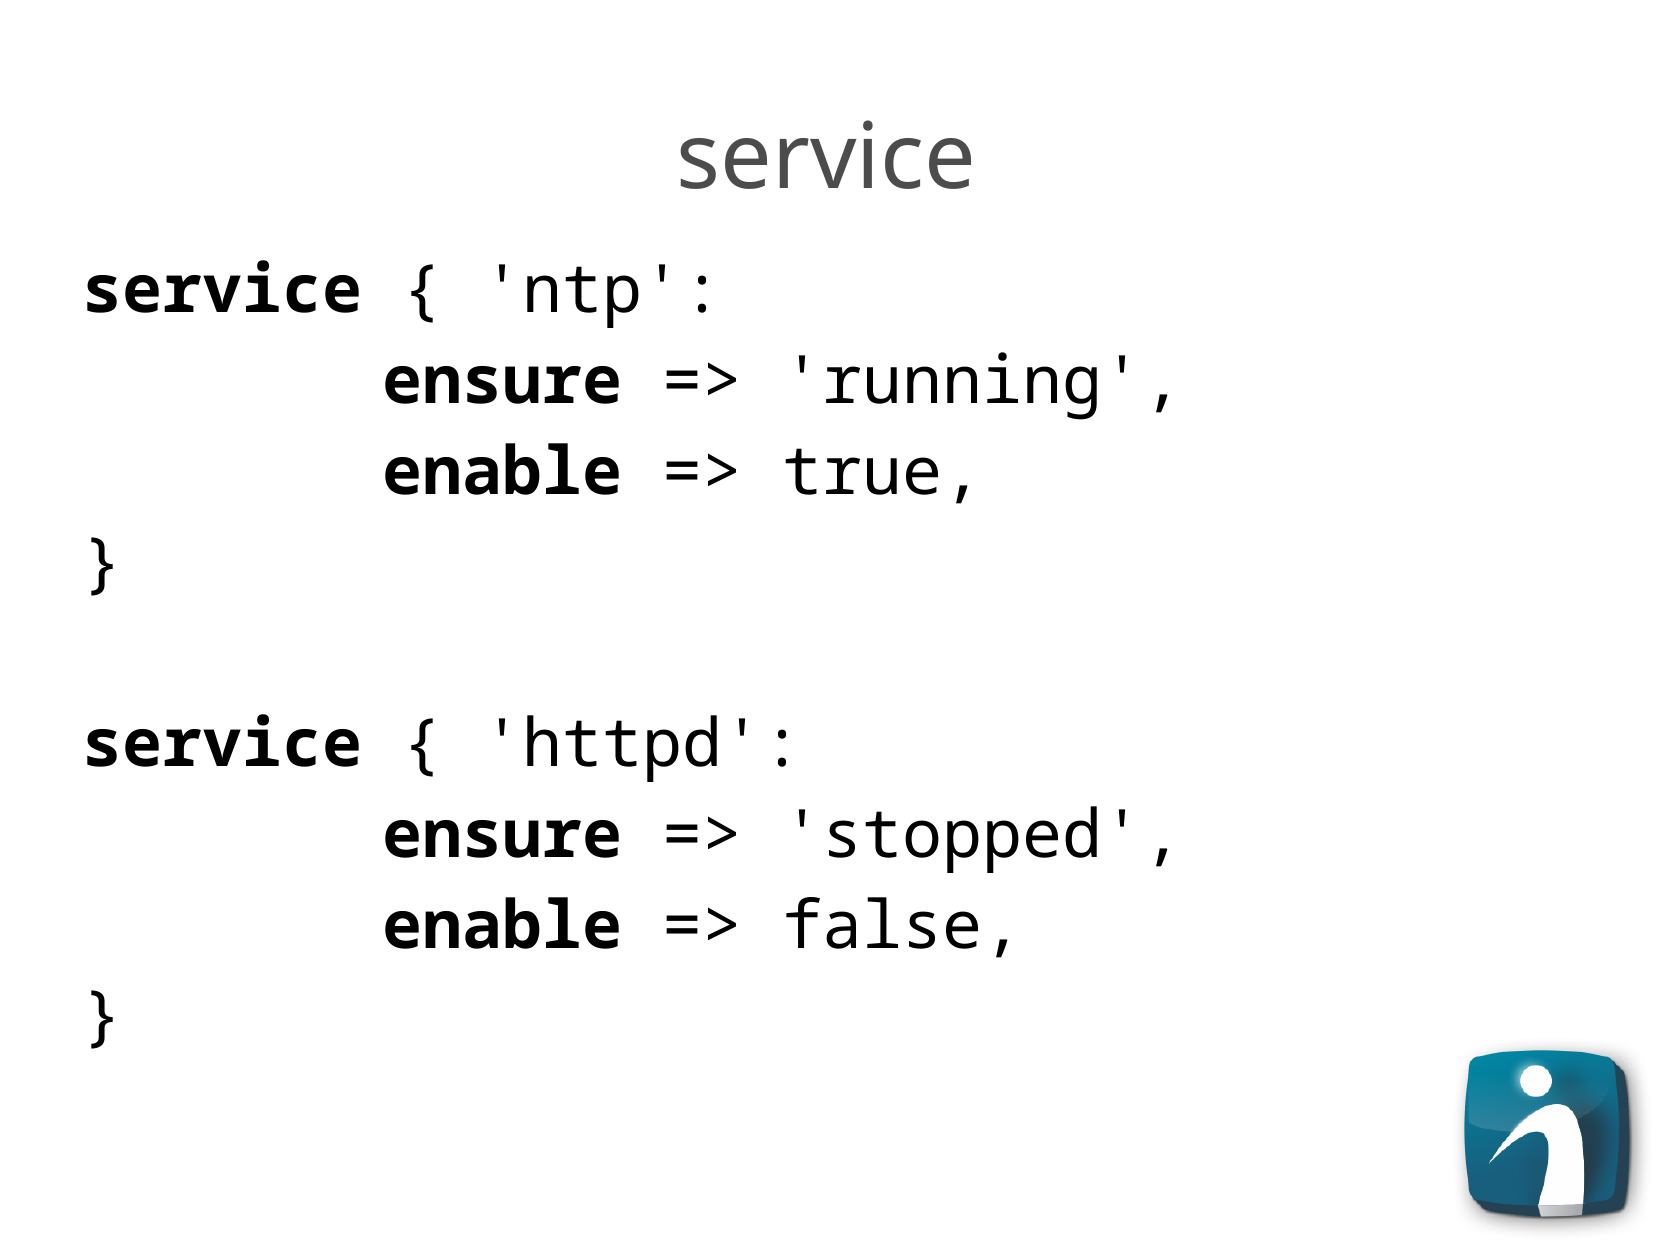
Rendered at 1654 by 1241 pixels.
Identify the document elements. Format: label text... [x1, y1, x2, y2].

subtitle service { 'ntp': ensure => 'running', enable => true, } service { 'httpd': ensure => 'stopped', enable => false, } [82, 290, 1571, 1010]
picture [1447, 1035, 1654, 1241]
title service [82, 49, 1571, 257]
